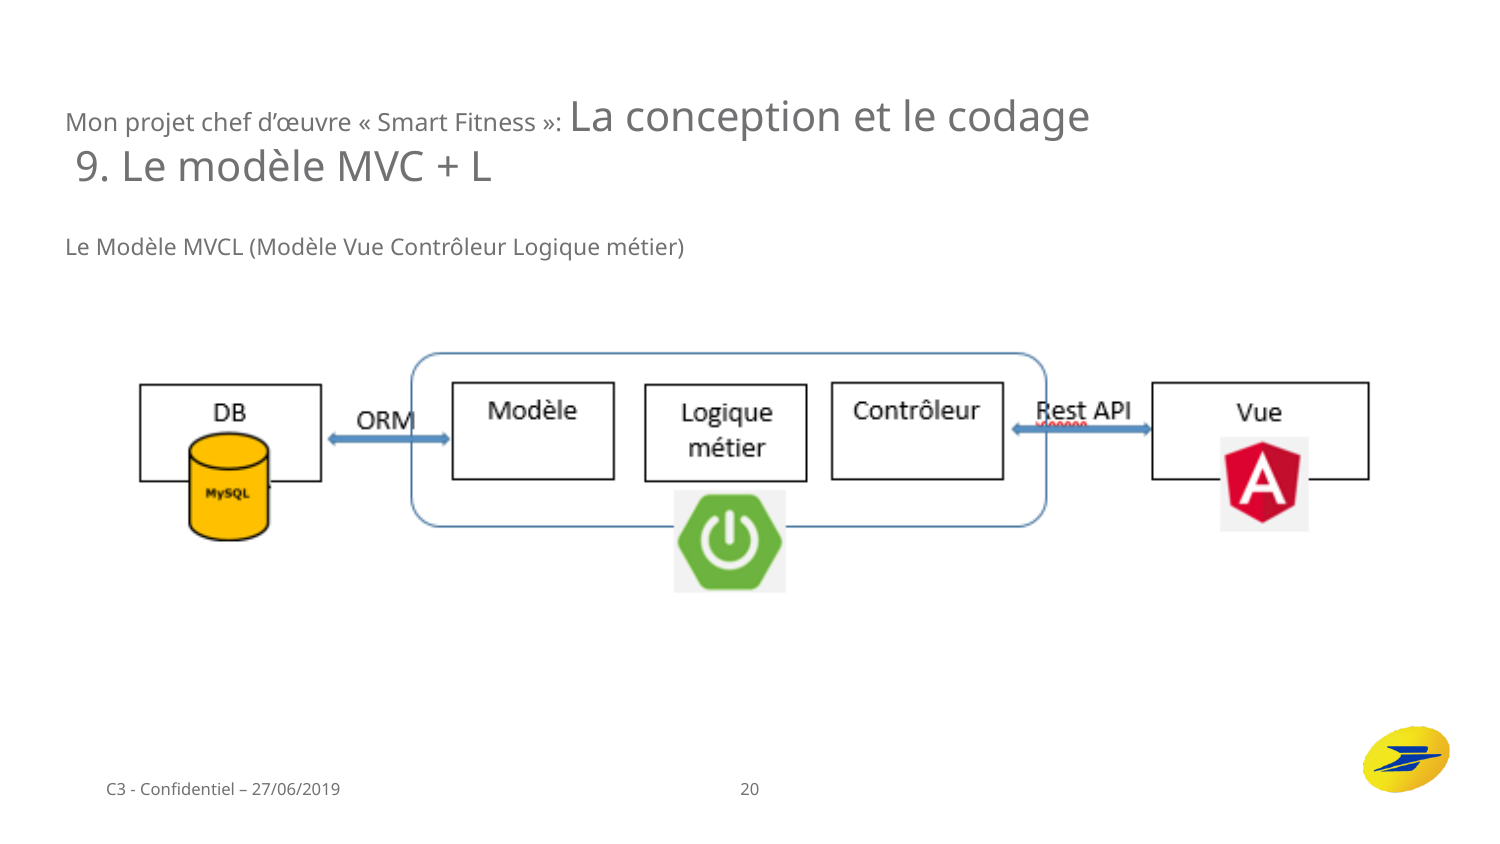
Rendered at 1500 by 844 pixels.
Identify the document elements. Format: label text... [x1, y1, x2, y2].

picture [124, 339, 1376, 597]
title Mon projet chef d’œuvre « Smart Fitness »: La conception et le codage 9. Le modèle MVC + L [64, 89, 1436, 169]
picture [1346, 702, 1465, 821]
list Le Modèle MVCL (Modèle Vue Contrôleur Logique métier) [64, 232, 1436, 718]
